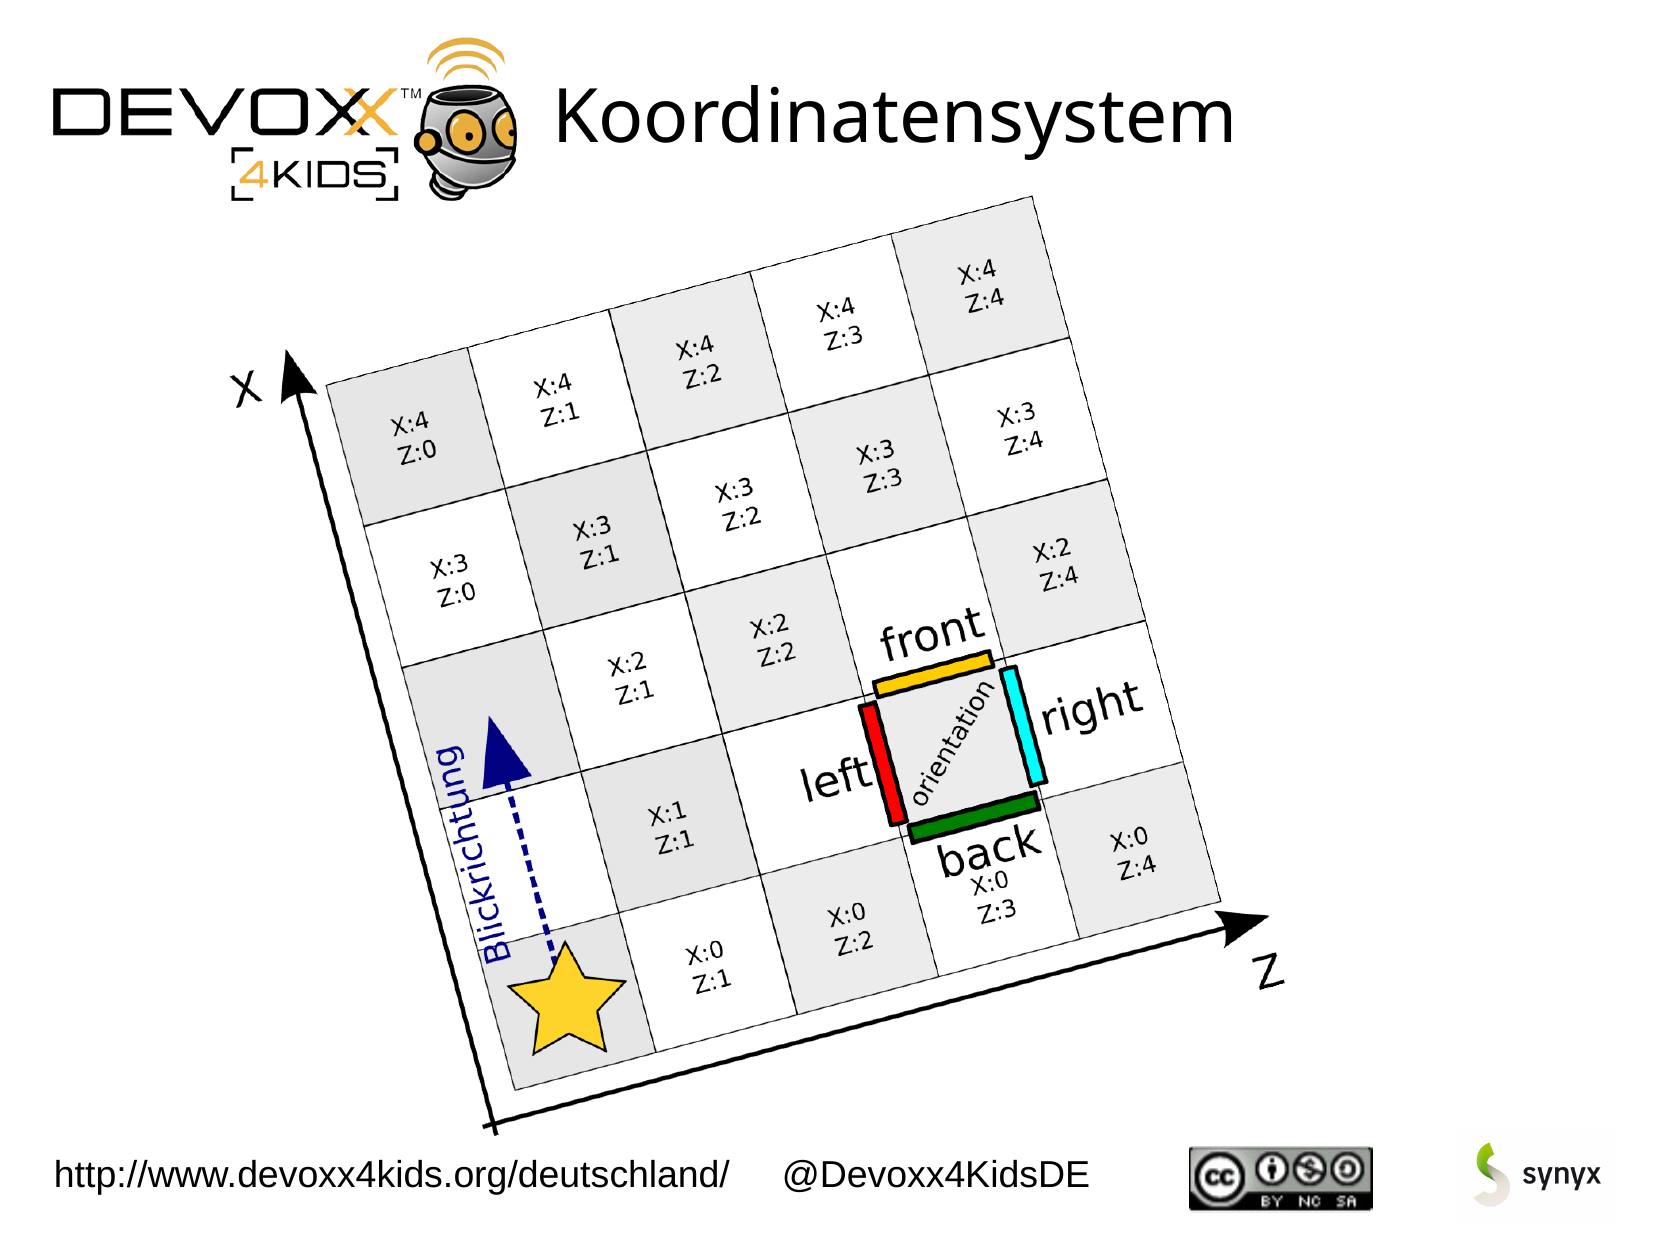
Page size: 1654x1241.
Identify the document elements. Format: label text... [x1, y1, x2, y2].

picture [224, 140, 1287, 1206]
title Koordinatensystem [537, 60, 1607, 203]
picture [1189, 1146, 1373, 1213]
picture [53, 37, 517, 201]
picture [1455, 1128, 1616, 1223]
